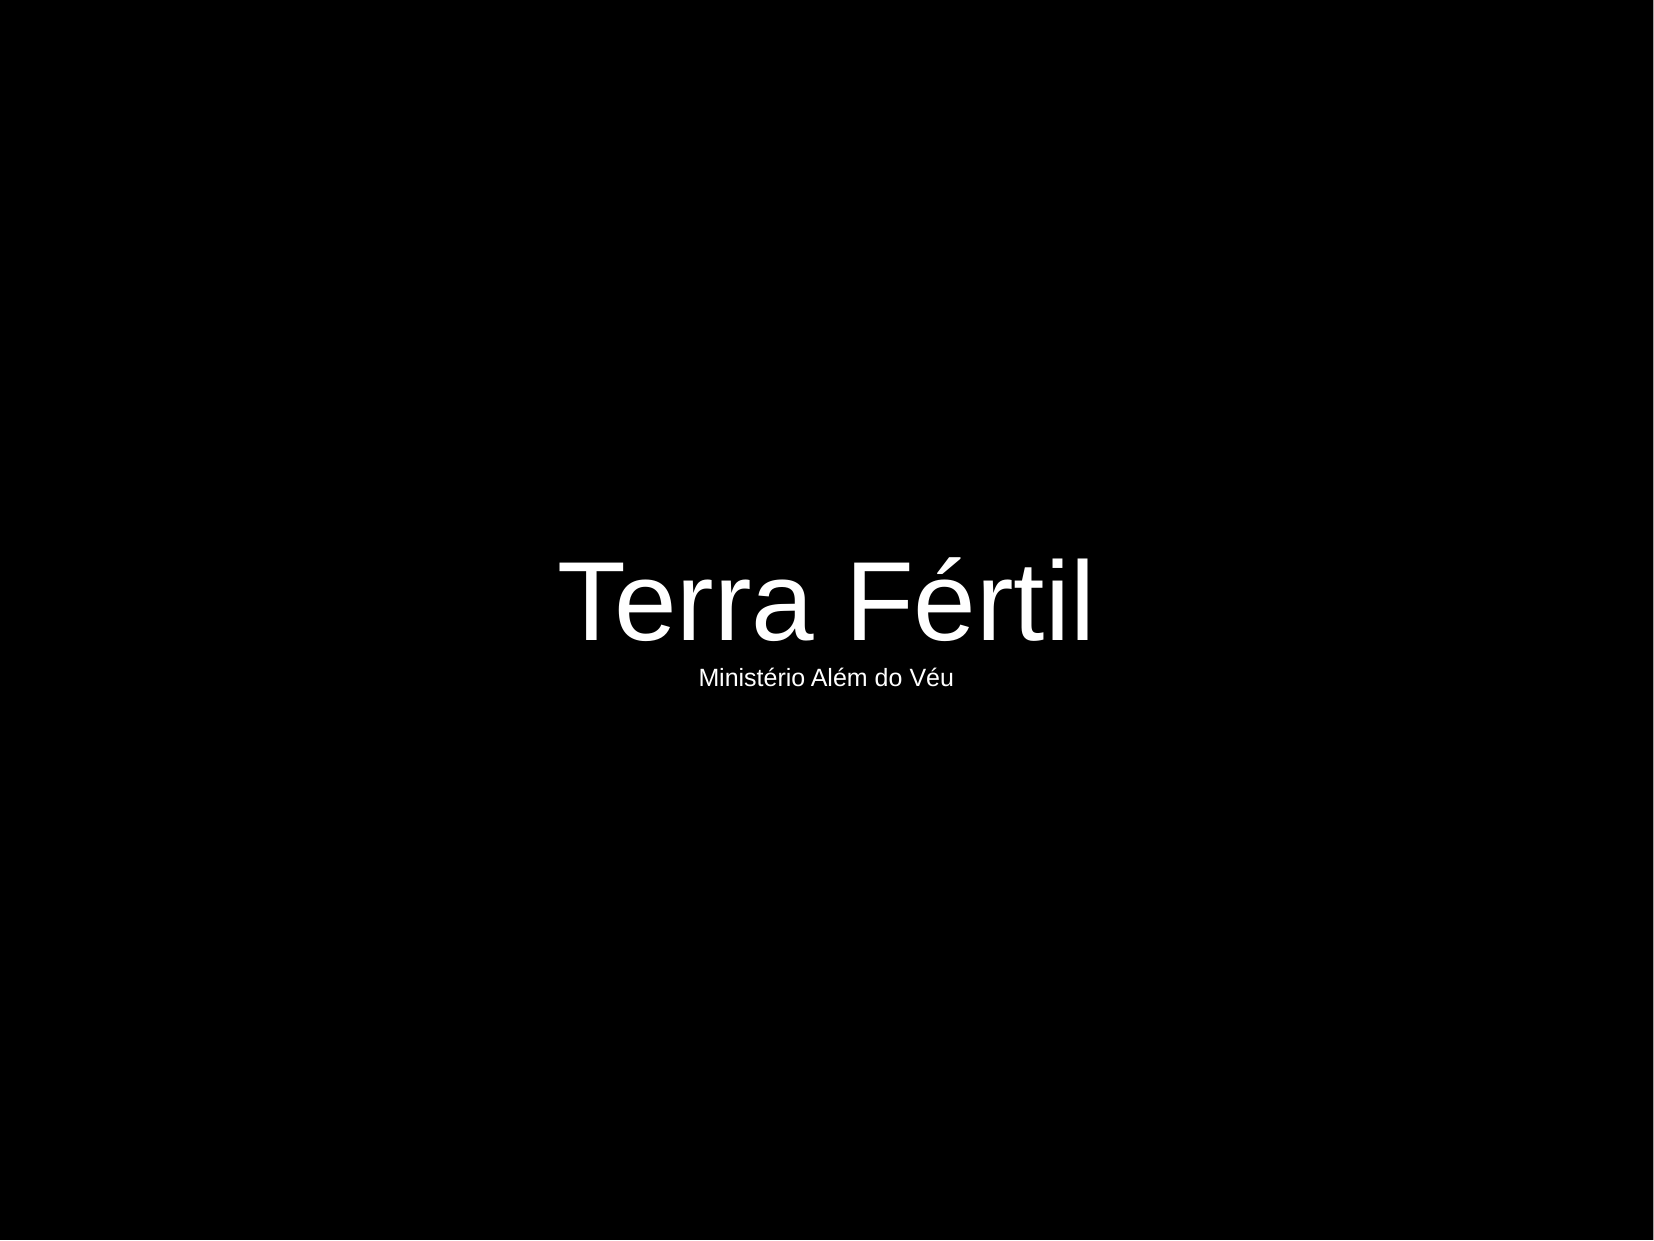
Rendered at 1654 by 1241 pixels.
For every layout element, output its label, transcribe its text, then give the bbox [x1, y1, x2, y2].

subtitle Terra Fértil Ministério Além do Véu [82, 49, 1571, 1182]
